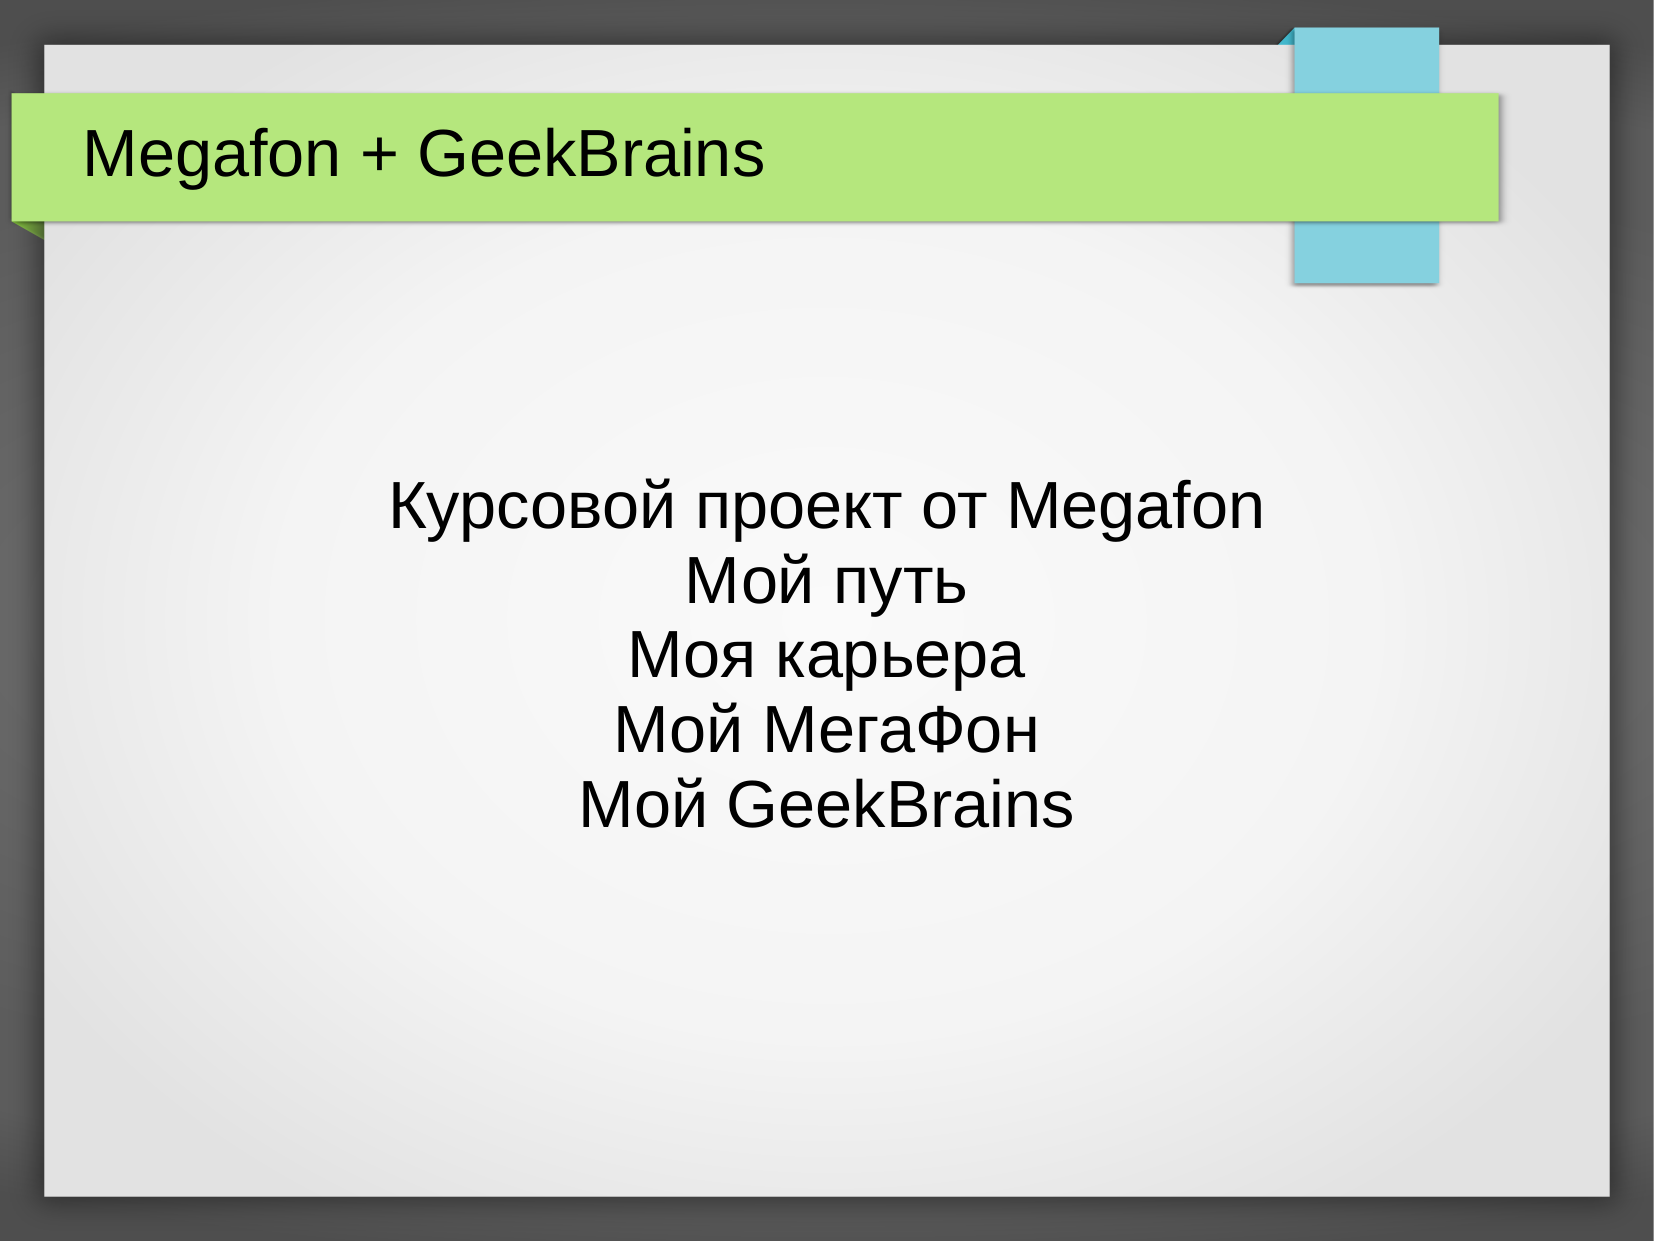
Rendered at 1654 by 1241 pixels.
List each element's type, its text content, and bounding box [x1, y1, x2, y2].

title Megafon + GeekBrains [82, 94, 1264, 213]
picture [0, 0, 1654, 1241]
subtitle Курсовой проект от Megafon Мой путь Моя карьера Мой МегаФон Мой GeekBrains [82, 295, 1571, 1015]
